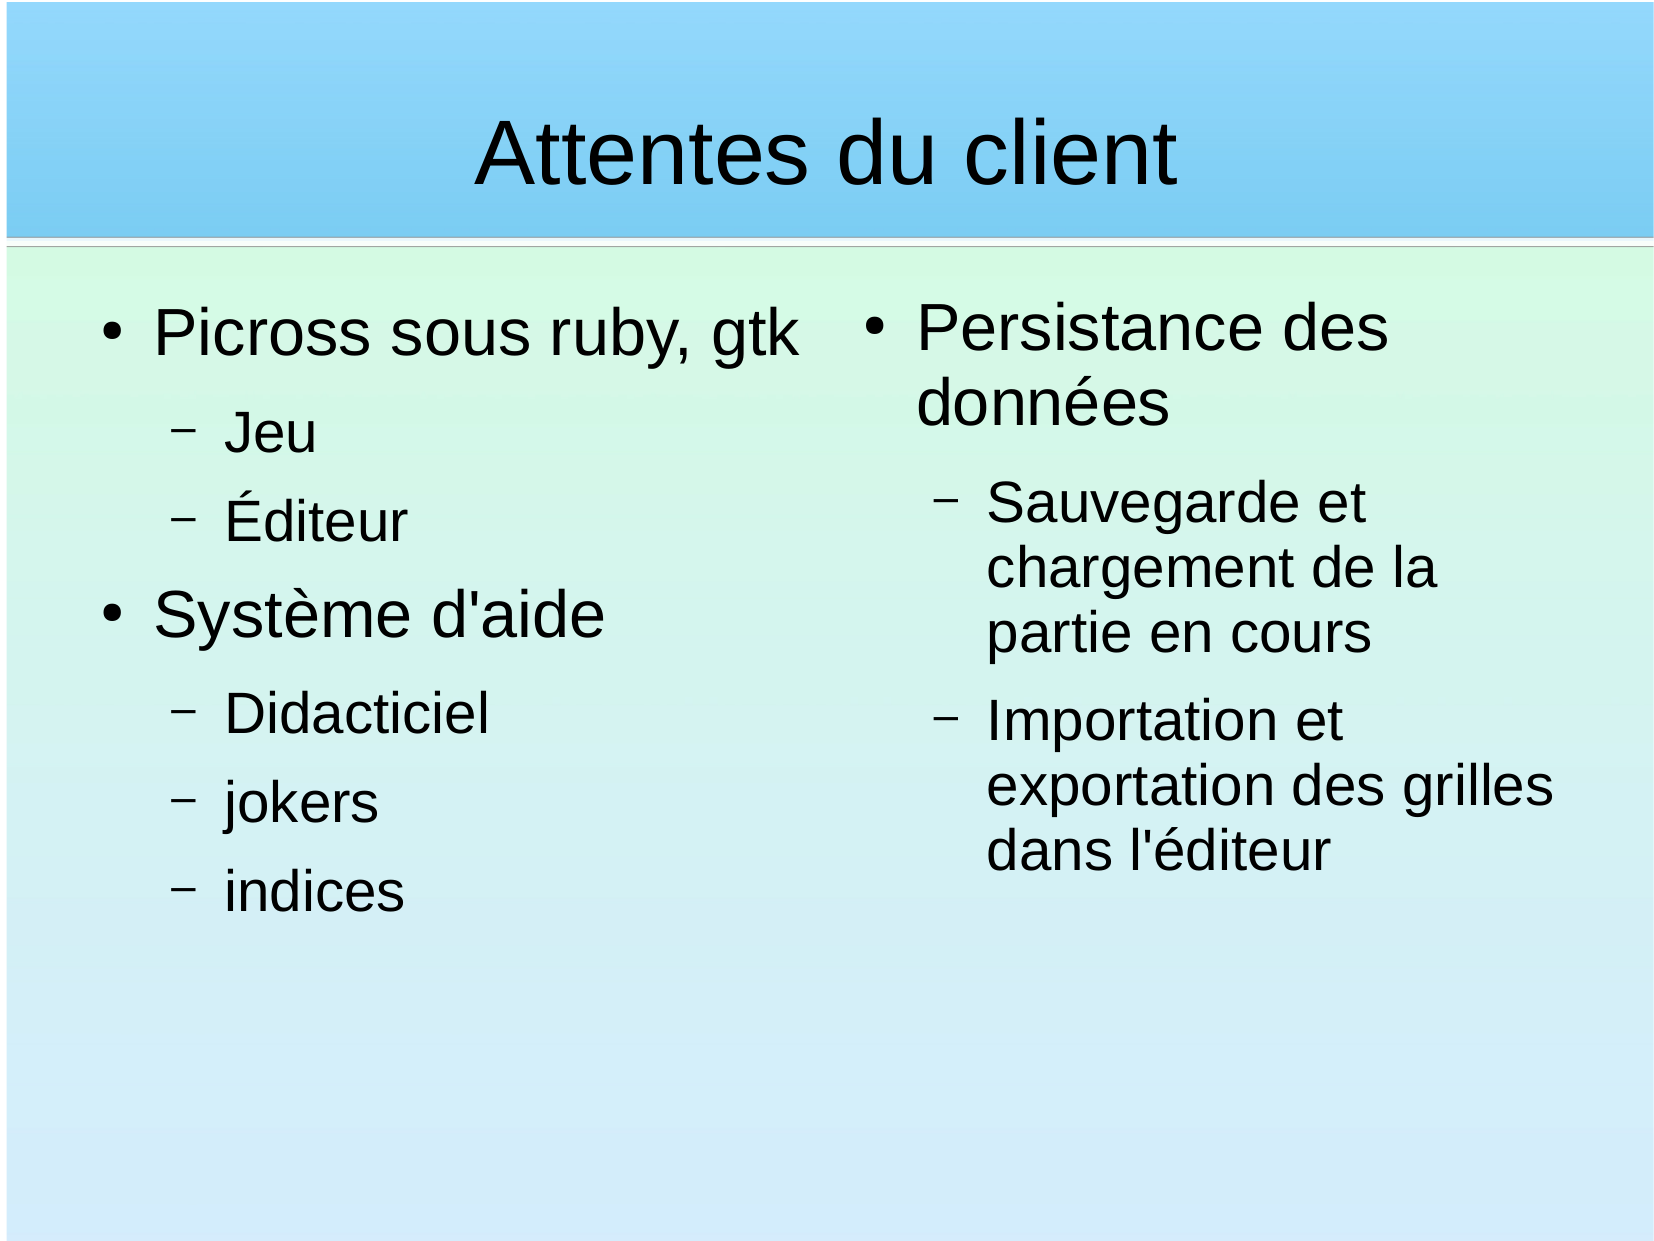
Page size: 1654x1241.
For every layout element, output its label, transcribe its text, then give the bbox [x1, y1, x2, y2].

picture [6, 2, 1654, 1241]
title Attentes du client [82, 49, 1571, 257]
list Persistance des données Sauvegarde et chargement de la partie en cours Importation et exportation des grilles dans l'éditeur [845, 290, 1572, 1010]
list Picross sous ruby, gtk Jeu Éditeur Système d'aide Didacticiel jokers indices [82, 295, 863, 1015]
